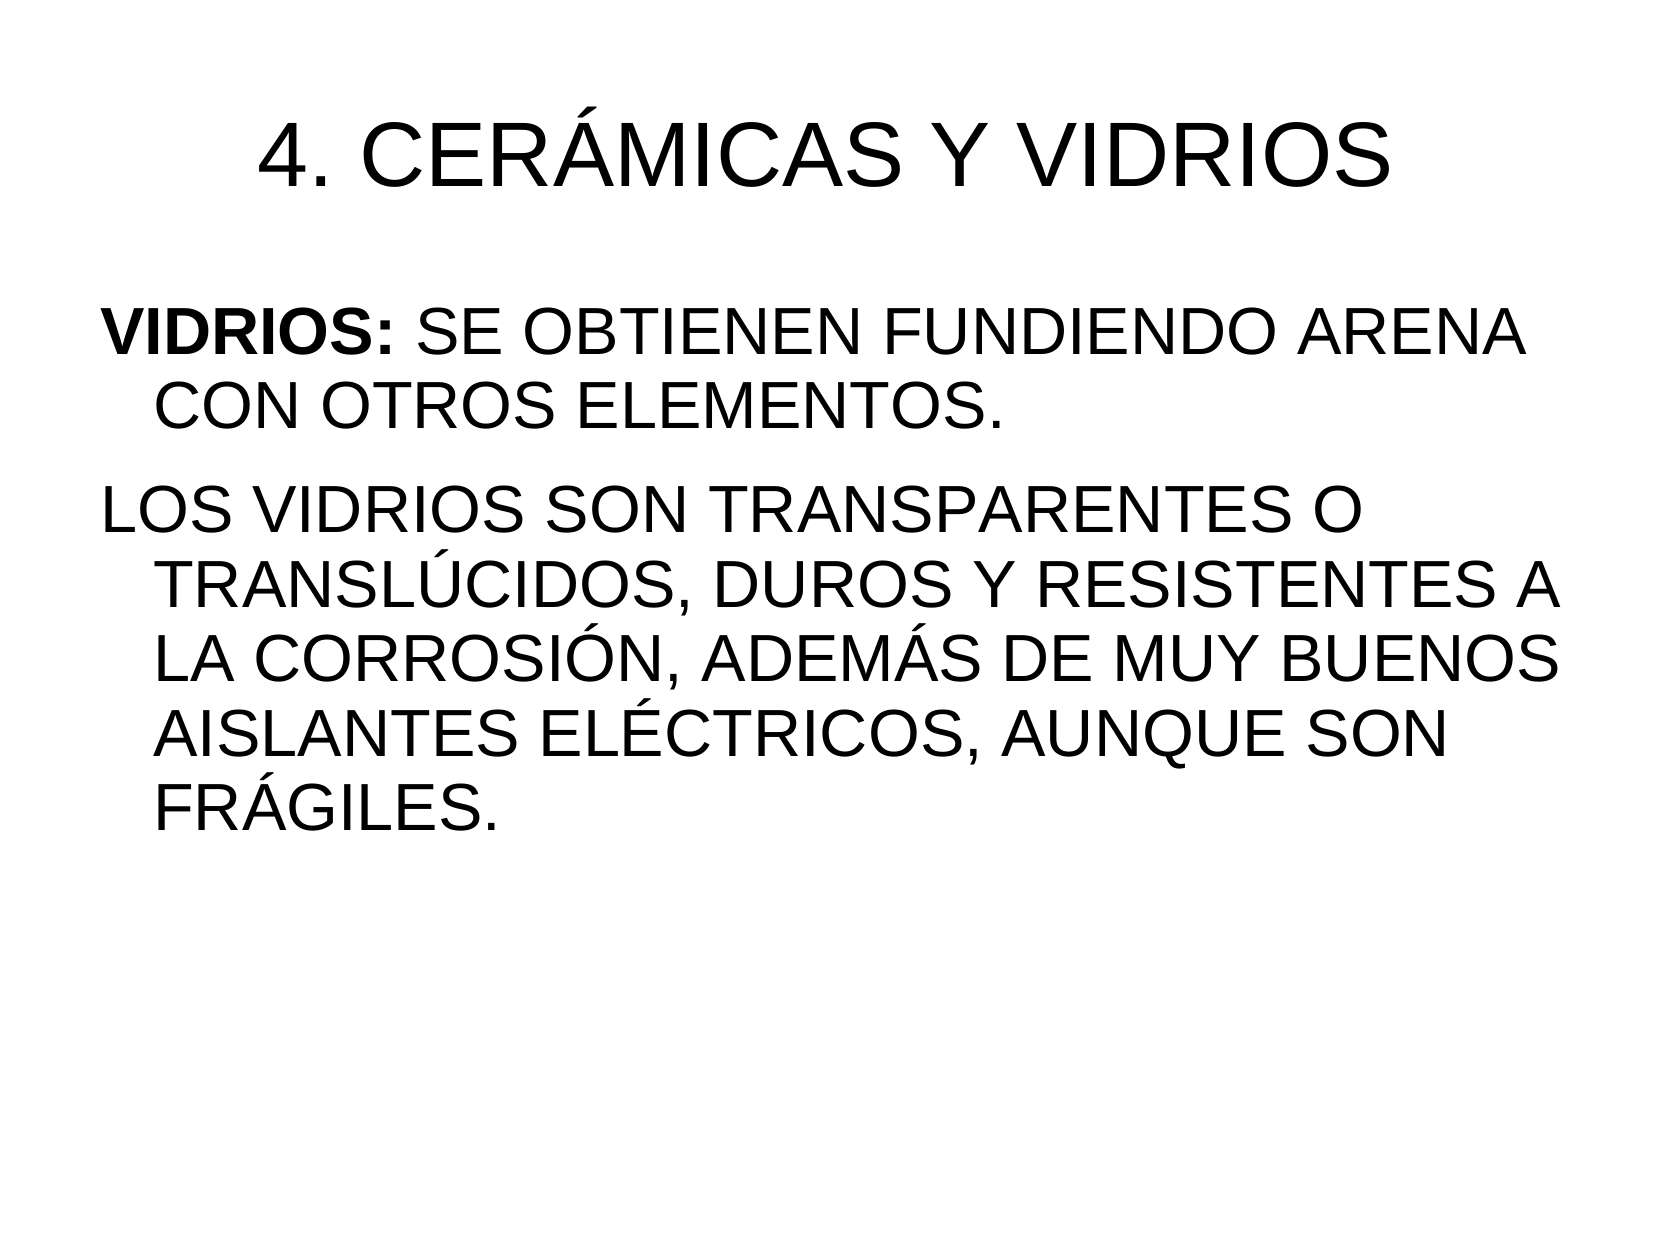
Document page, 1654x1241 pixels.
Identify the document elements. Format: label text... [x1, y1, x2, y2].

list VIDRIOS: SE OBTIENEN FUNDIENDO ARENA CON OTROS ELEMENTOS. LOS VIDRIOS SON TRANSPARENTES O TRANSLÚCIDOS, DUROS Y RESISTENTES A LA CORROSIÓN, ADEMÁS DE MUY BUENOS AISLANTES ELÉCTRICOS, AUNQUE SON FRÁGILES. [82, 290, 1571, 1109]
title 4. CERÁMICAS Y VIDRIOS [82, 56, 1571, 250]
